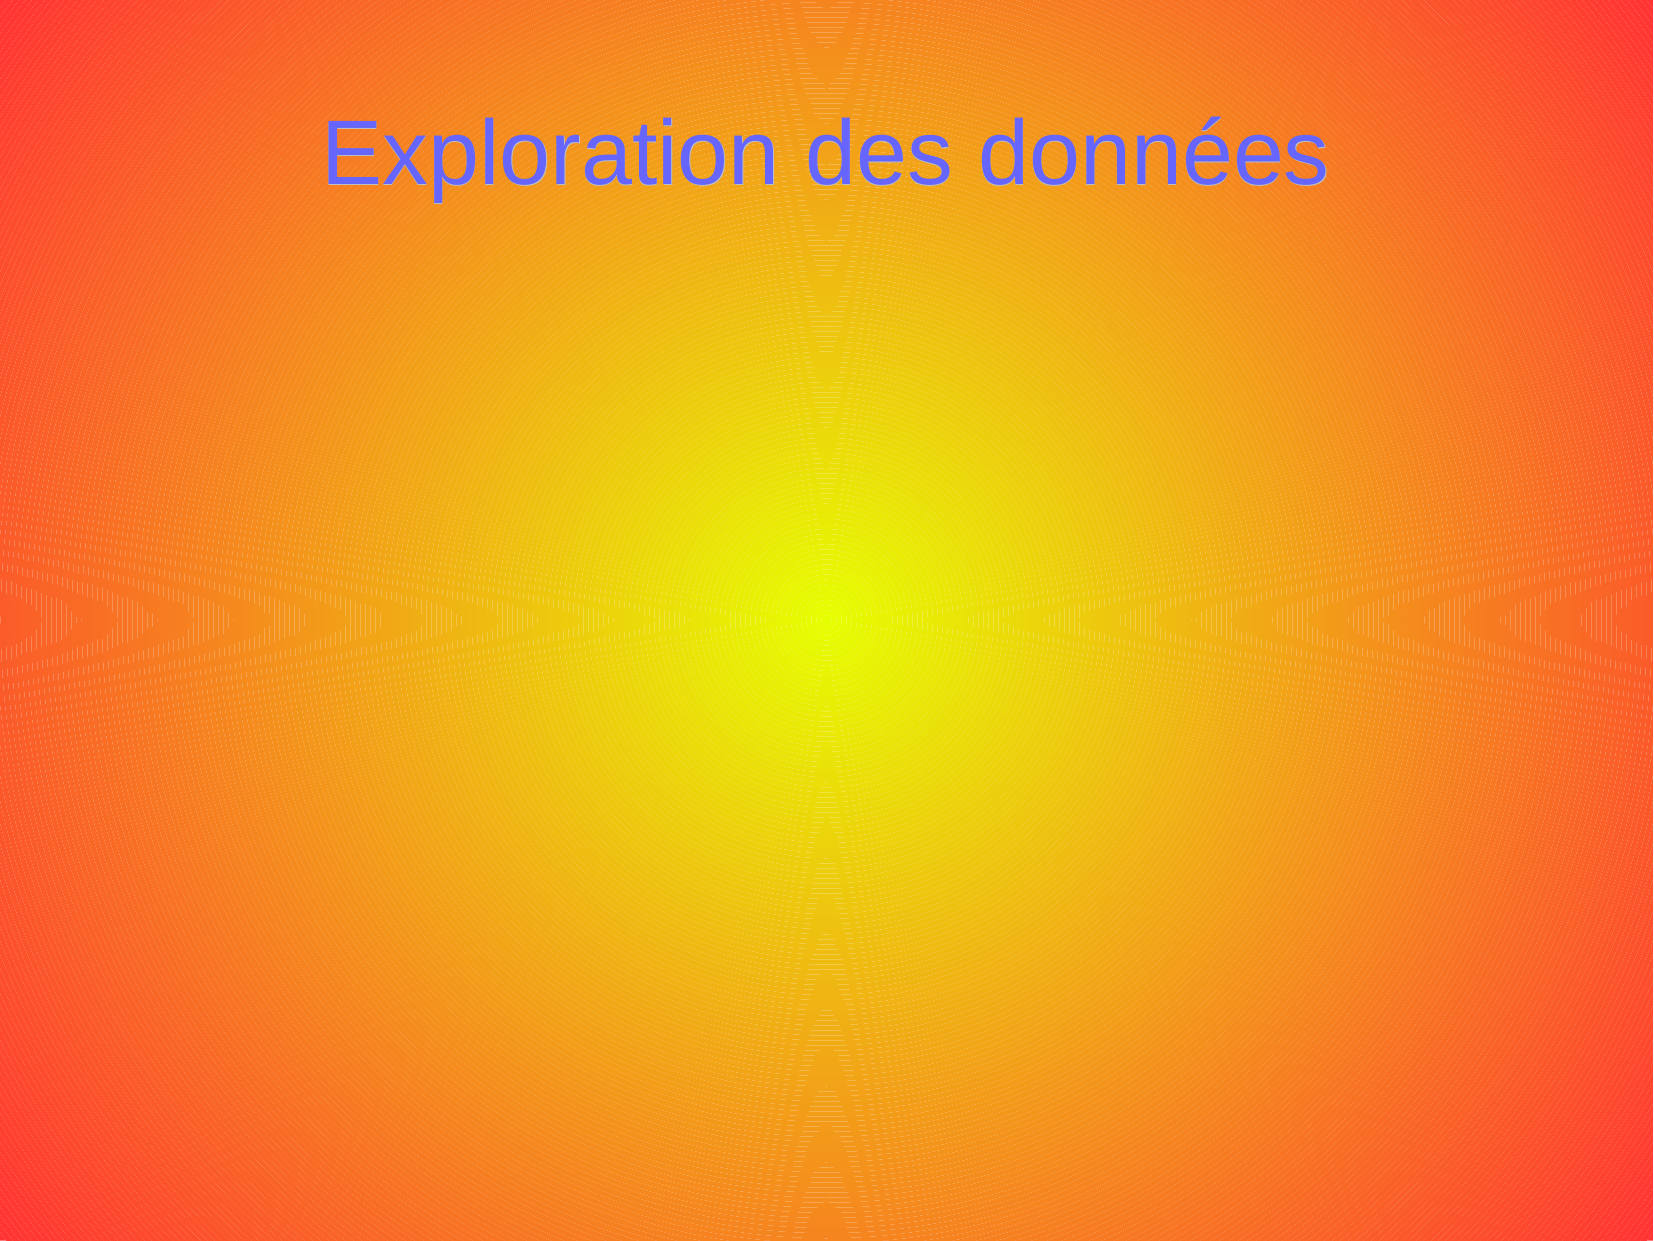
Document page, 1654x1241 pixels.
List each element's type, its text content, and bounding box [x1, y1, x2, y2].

title Exploration des données [82, 49, 1571, 257]
